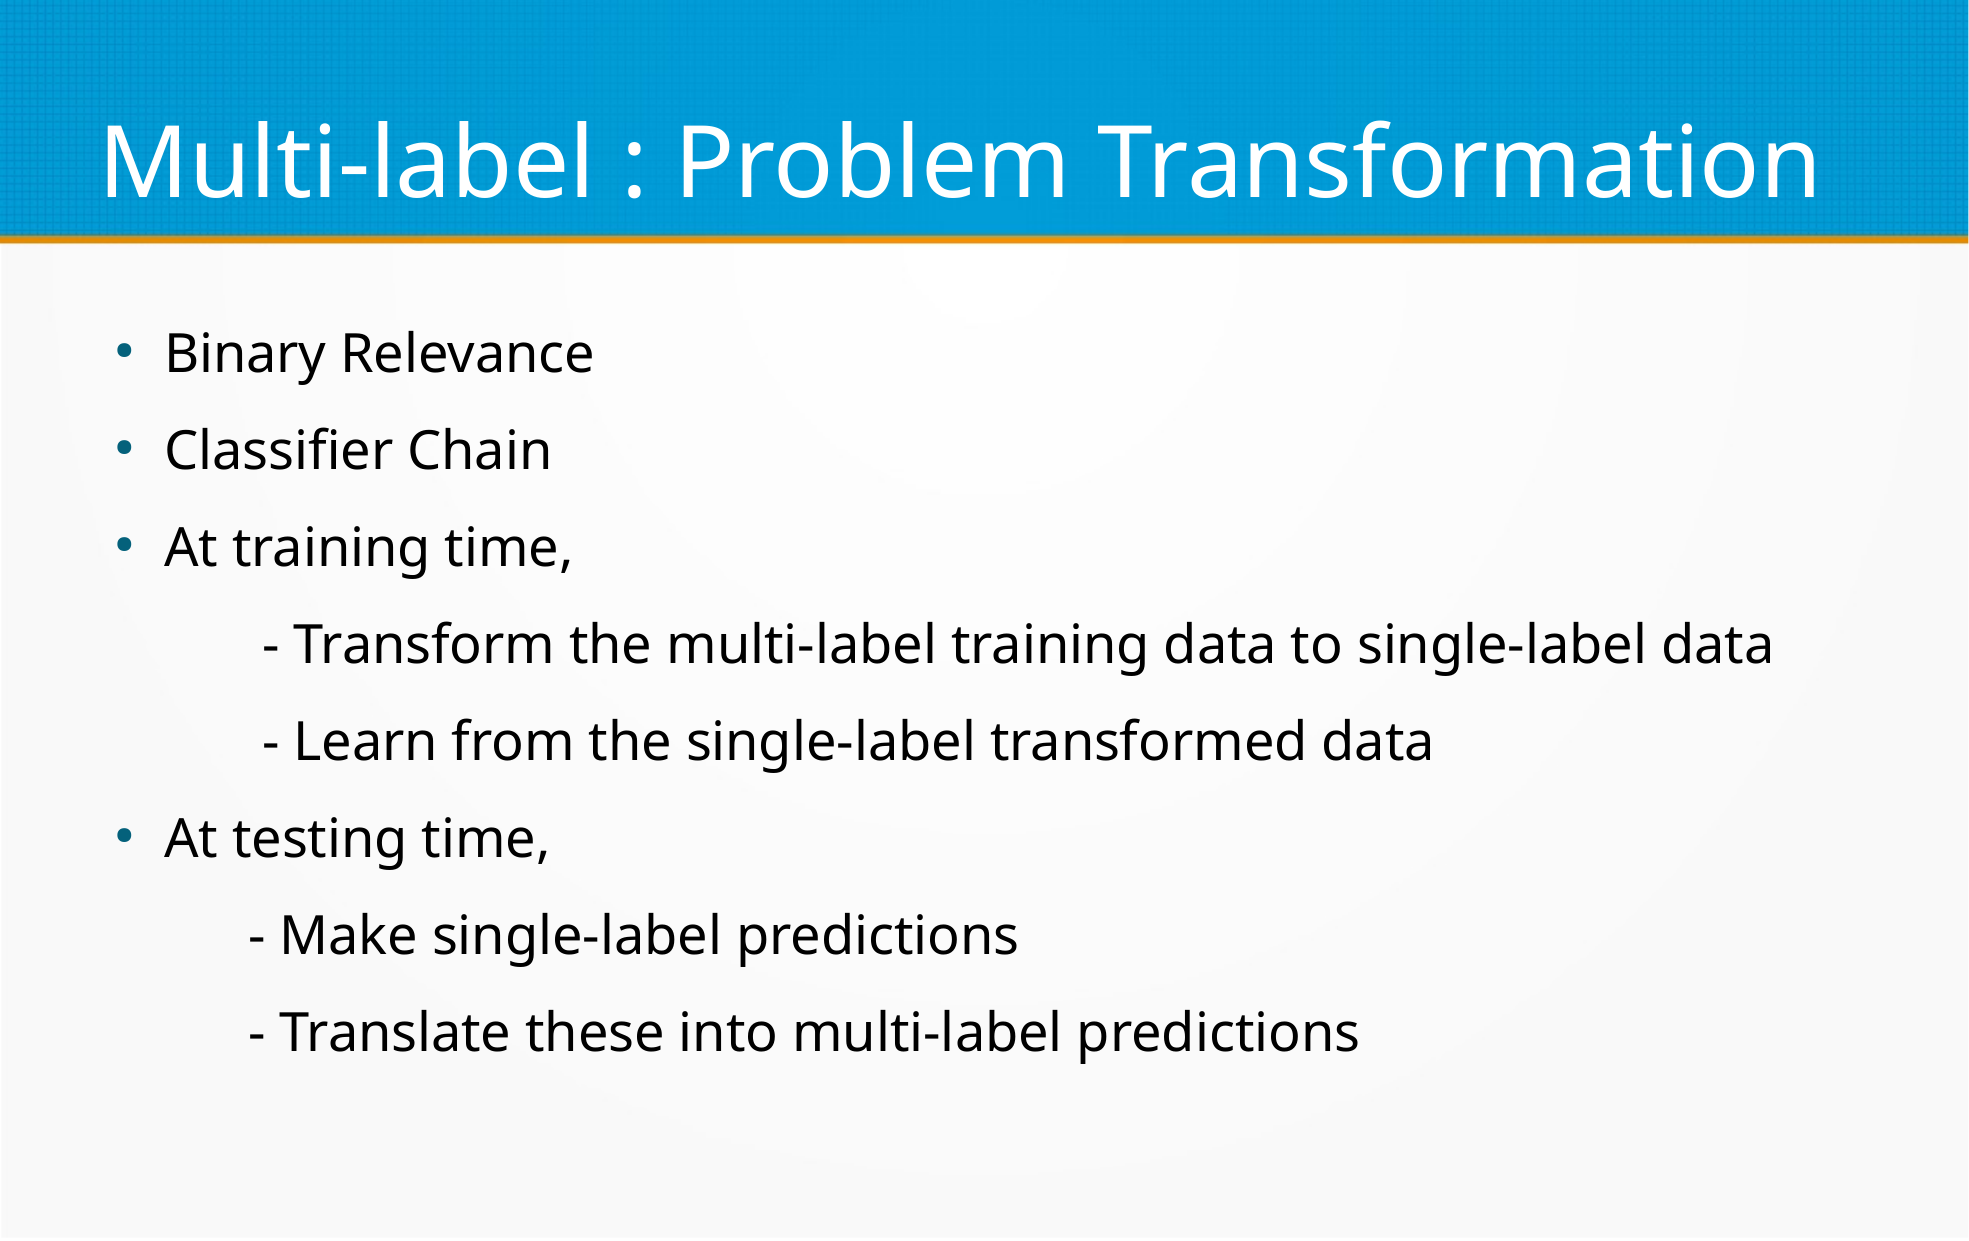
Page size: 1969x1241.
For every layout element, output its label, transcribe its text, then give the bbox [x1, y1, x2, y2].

list Binary Relevance Classifier Chain At training time, - Transform the multi-label training data to single-label data - Learn from the single-label transformed data At testing time, - Make single-label predictions - Translate these into multi-label predictions [98, 315, 1861, 1081]
picture [0, 233, 1969, 1241]
title Multi-label : Problem Transformation [98, 19, 1870, 227]
